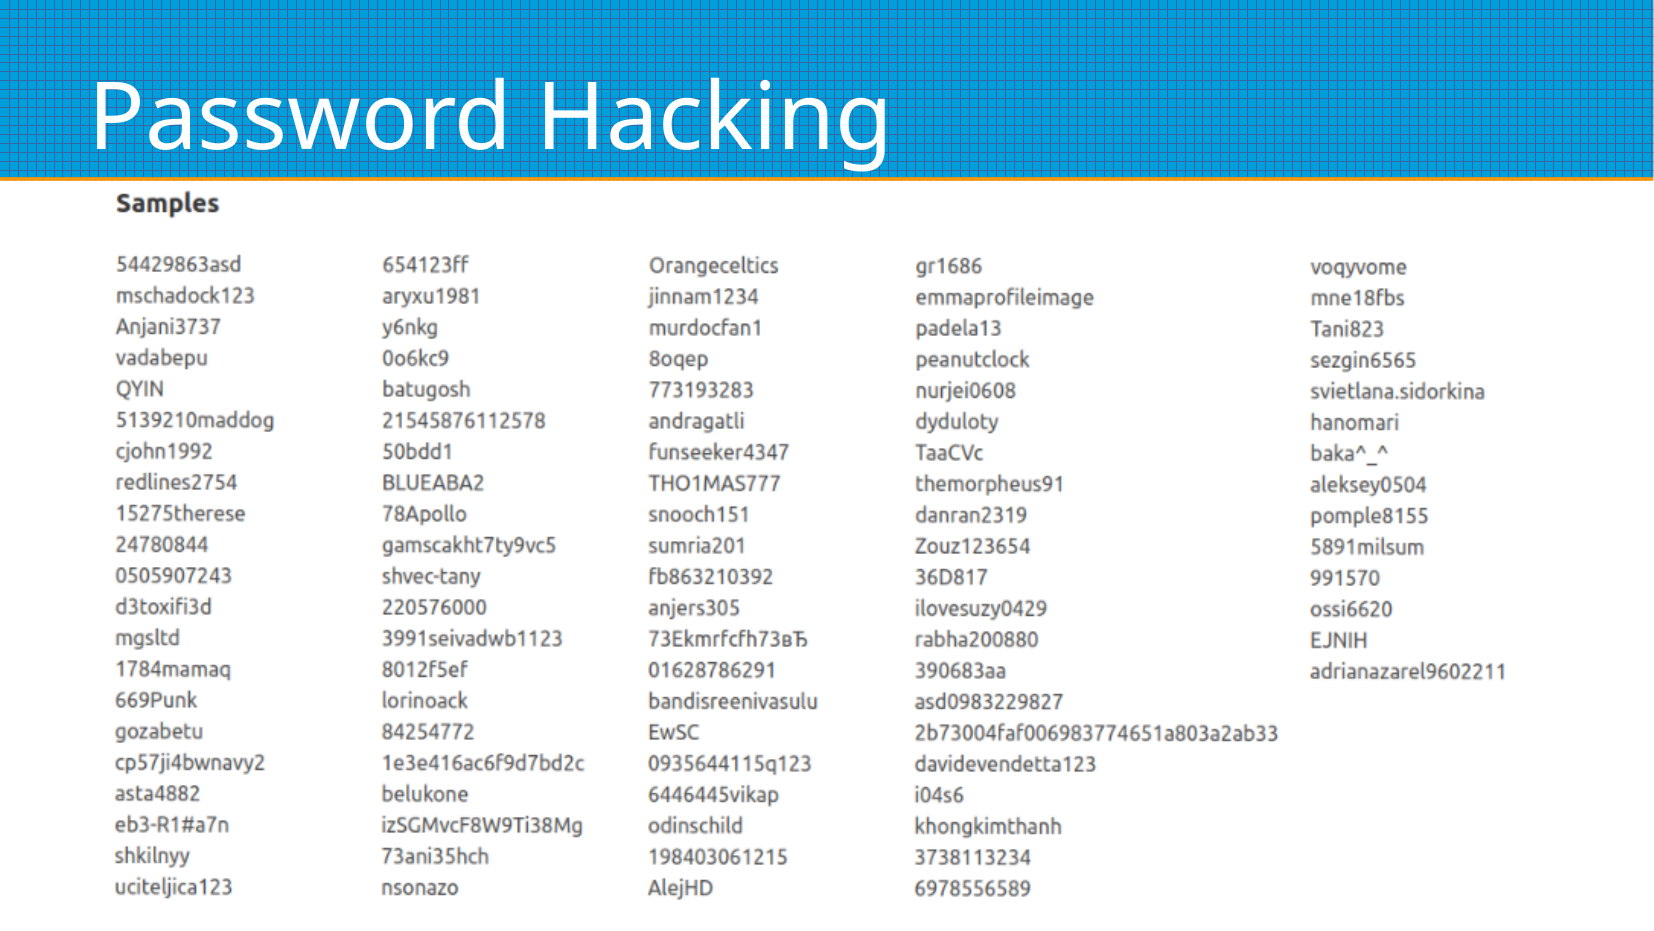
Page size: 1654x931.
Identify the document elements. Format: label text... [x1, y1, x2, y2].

picture [114, 187, 1540, 903]
title Password Hacking [88, 14, 1565, 178]
